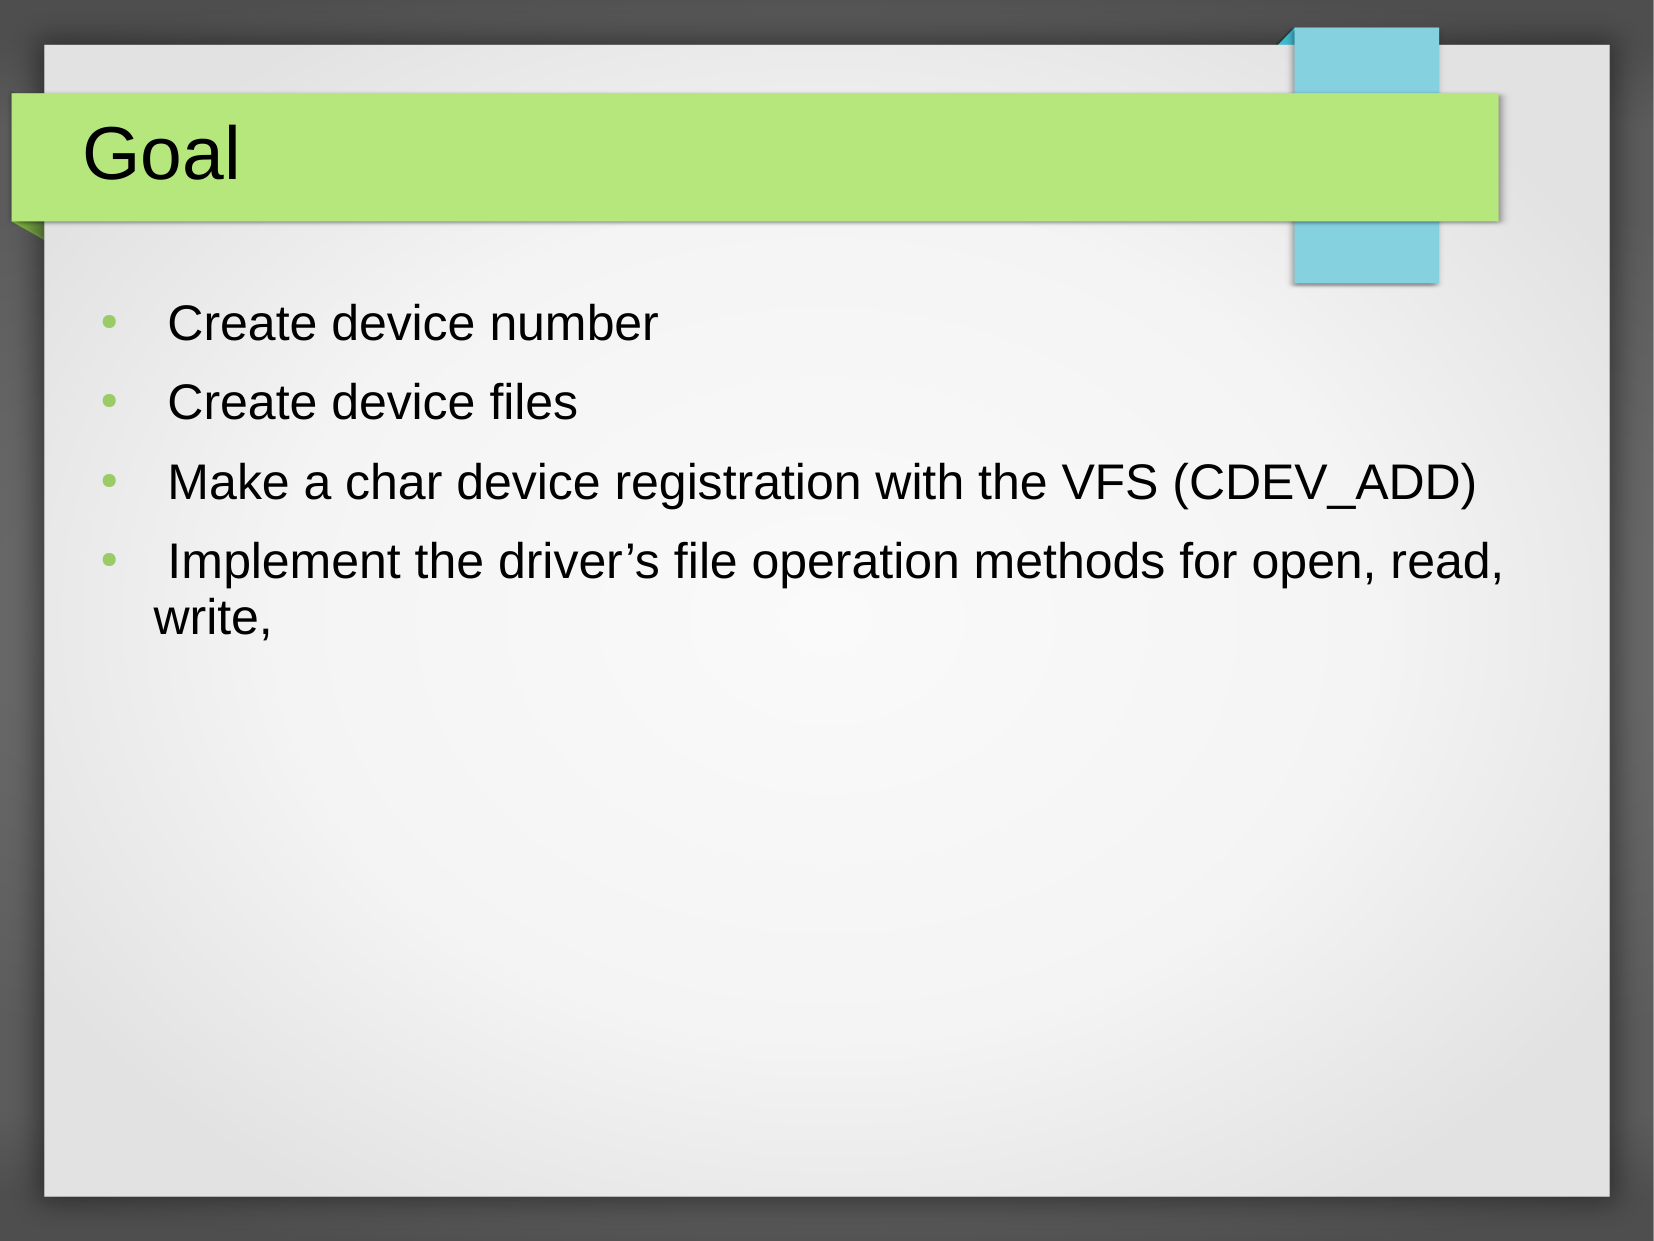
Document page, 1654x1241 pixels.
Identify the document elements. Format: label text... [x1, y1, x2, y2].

picture [0, 0, 1654, 1241]
list Create device number Create device files Make a char device registration with the VFS (CDEV_ADD) Implement the driver’s file operation methods for open, read, write, [82, 295, 1571, 1015]
title Goal [82, 94, 1264, 213]
